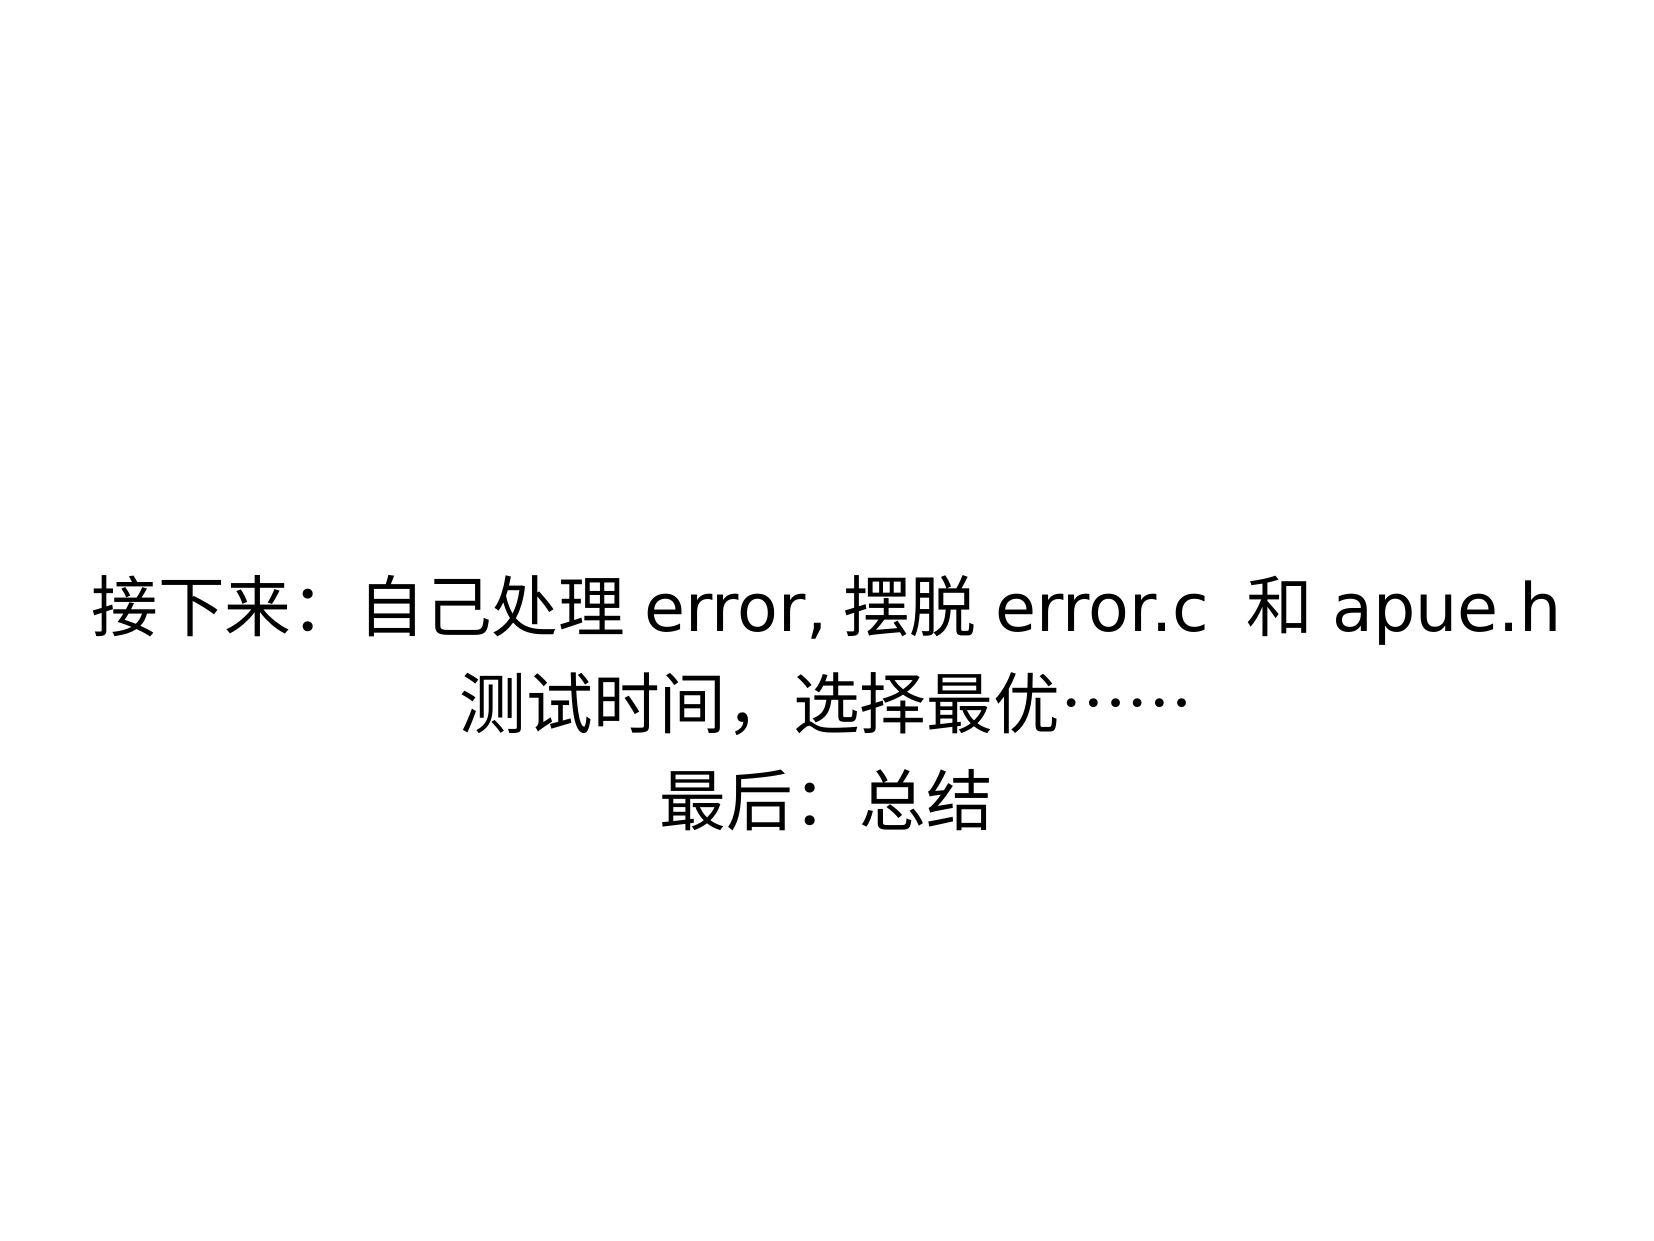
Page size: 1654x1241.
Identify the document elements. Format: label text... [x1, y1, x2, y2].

subtitle 接下来：自己处理error,摆脱error.c 和apue.h 测试时间，选择最优…… 最后：总结 [82, 297, 1571, 1102]
